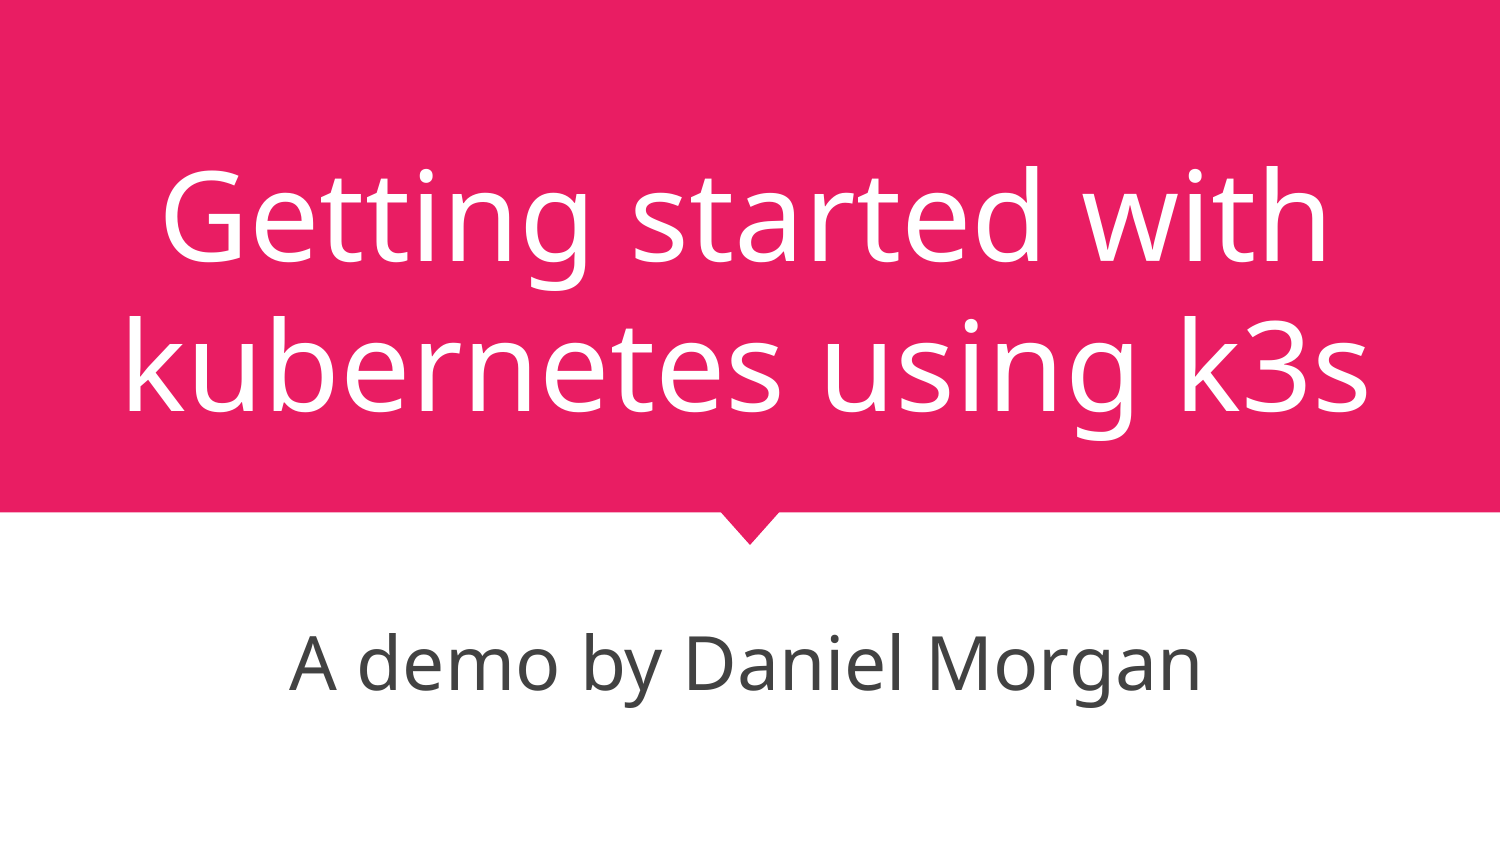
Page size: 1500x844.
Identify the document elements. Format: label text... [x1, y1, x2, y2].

subtitle A demo by Daniel Morgan [67, 557, 1427, 765]
title Getting started with kubernetes using k3s [67, 105, 1427, 452]
